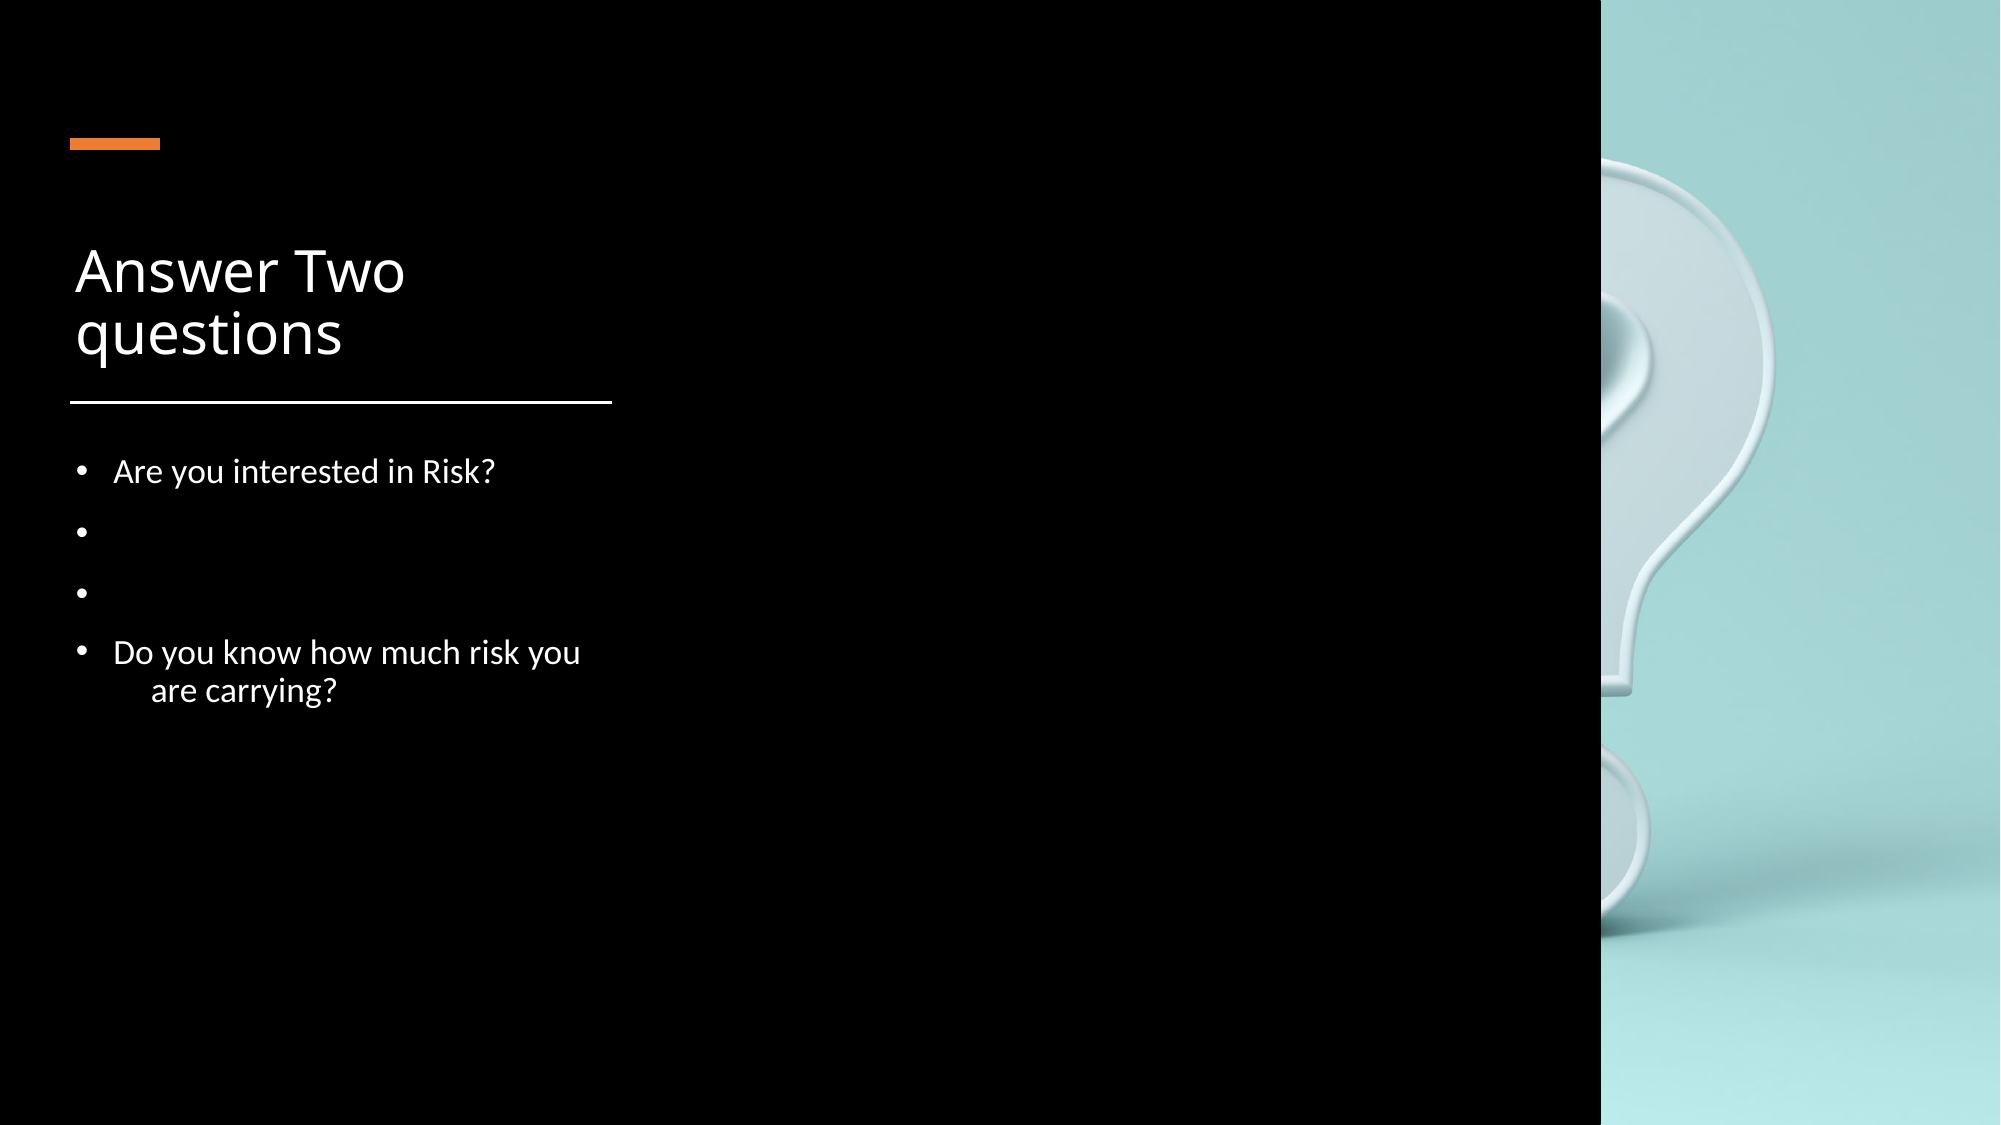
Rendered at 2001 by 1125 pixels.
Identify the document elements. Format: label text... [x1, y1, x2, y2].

list Are you interested in Risk? Do you know how much risk you are carrying? [60, 445, 626, 972]
text_box [0, 0, 1601, 1125]
title Answer Two questions [60, 190, 625, 376]
picture [1601, 0, 2000, 1125]
